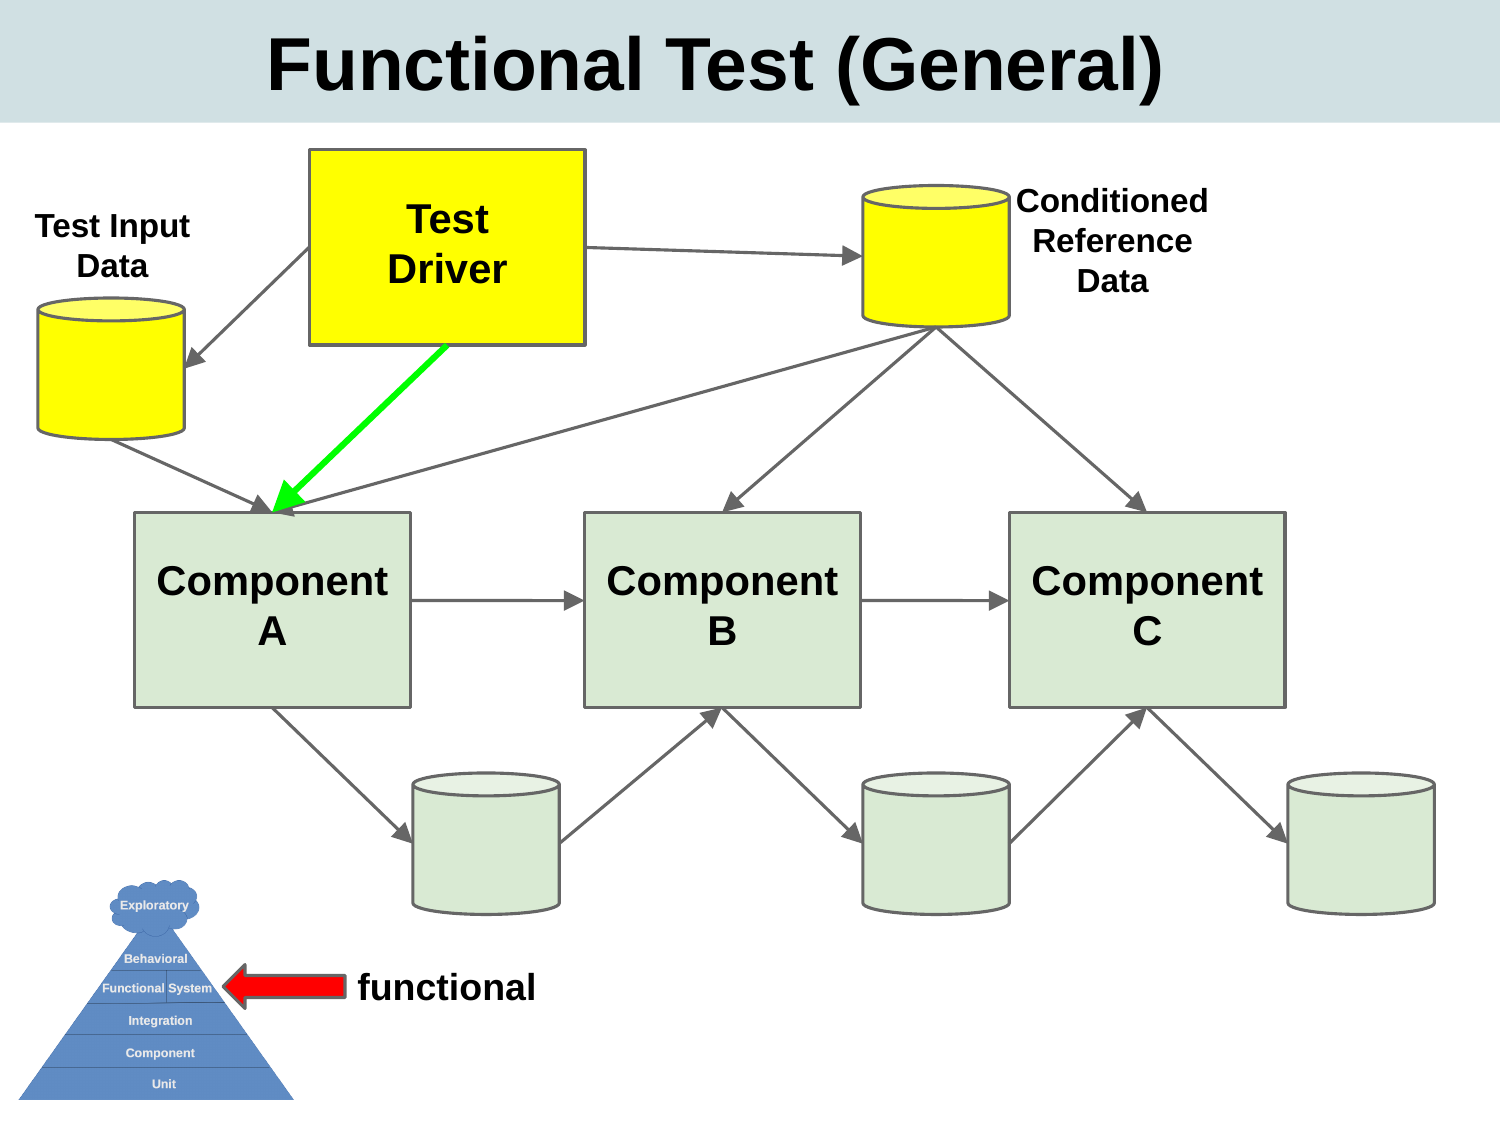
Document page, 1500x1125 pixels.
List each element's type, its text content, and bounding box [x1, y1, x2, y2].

picture [18, 880, 294, 1100]
text_box [134, 512, 411, 539]
text_box Conditioned Reference Data [987, 164, 1238, 333]
text_box [412, 785, 560, 915]
text_box [309, 149, 586, 176]
text_box [134, 662, 411, 708]
text_box UI [412, 772, 560, 796]
text_box [1009, 512, 1286, 539]
text_box UI [37, 297, 185, 321]
text_box functional [342, 948, 582, 1015]
text_box Test Driver [309, 176, 586, 300]
text_box UI [862, 185, 987, 209]
text_box [222, 964, 342, 1009]
text_box [862, 198, 987, 327]
text_box [584, 512, 861, 539]
text_box Component A [134, 539, 411, 662]
text_box Component B [584, 539, 861, 662]
text_box Test Input Data [0, 189, 238, 294]
text_box UI [862, 772, 1010, 796]
text_box [1009, 662, 1286, 708]
text_box Component C [1009, 539, 1286, 662]
text_box Functional Test (General) [0, 0, 1500, 123]
text_box [309, 300, 586, 346]
text_box [862, 785, 1010, 915]
text_box [584, 662, 861, 708]
text_box UI [1287, 772, 1435, 796]
text_box [1287, 785, 1435, 915]
text_box [37, 310, 185, 440]
